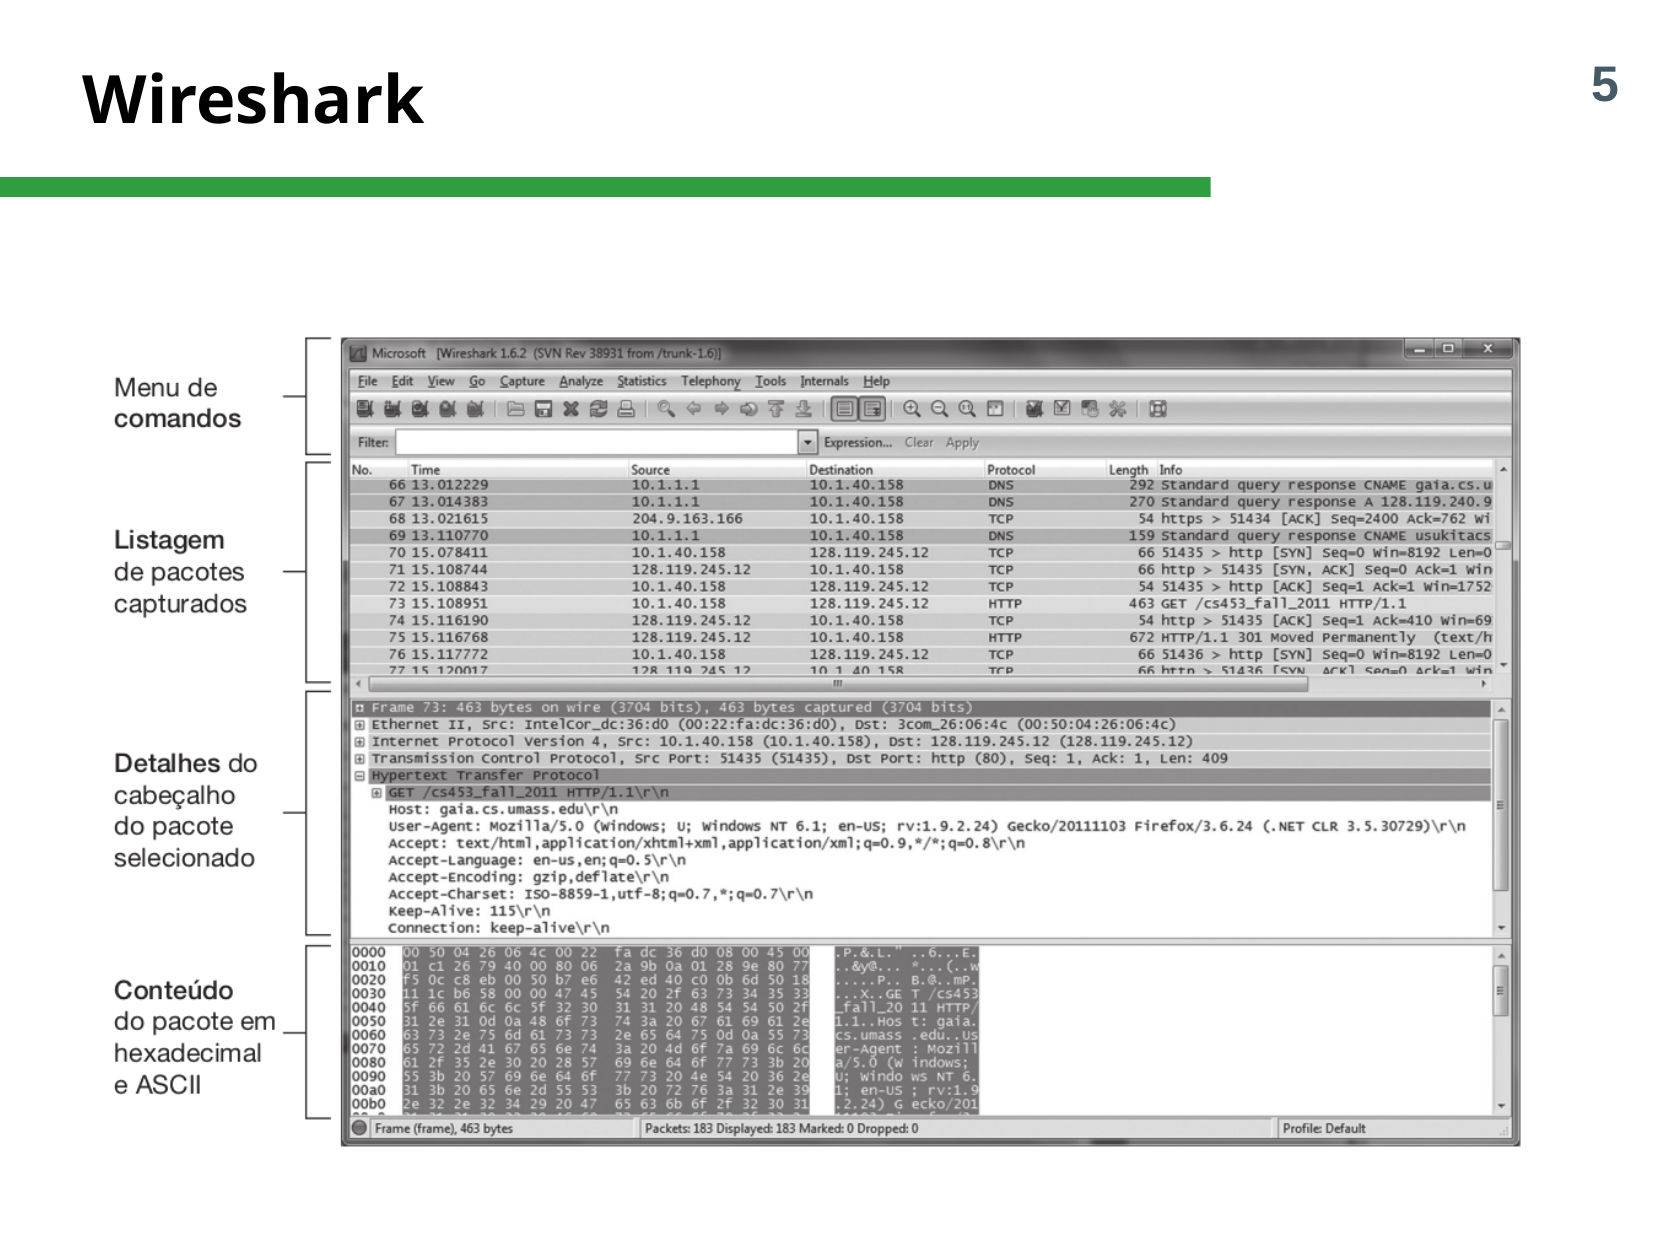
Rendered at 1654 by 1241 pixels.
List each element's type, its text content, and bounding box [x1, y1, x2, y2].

picture [82, 313, 1571, 1192]
title Wireshark [82, 0, 1152, 202]
